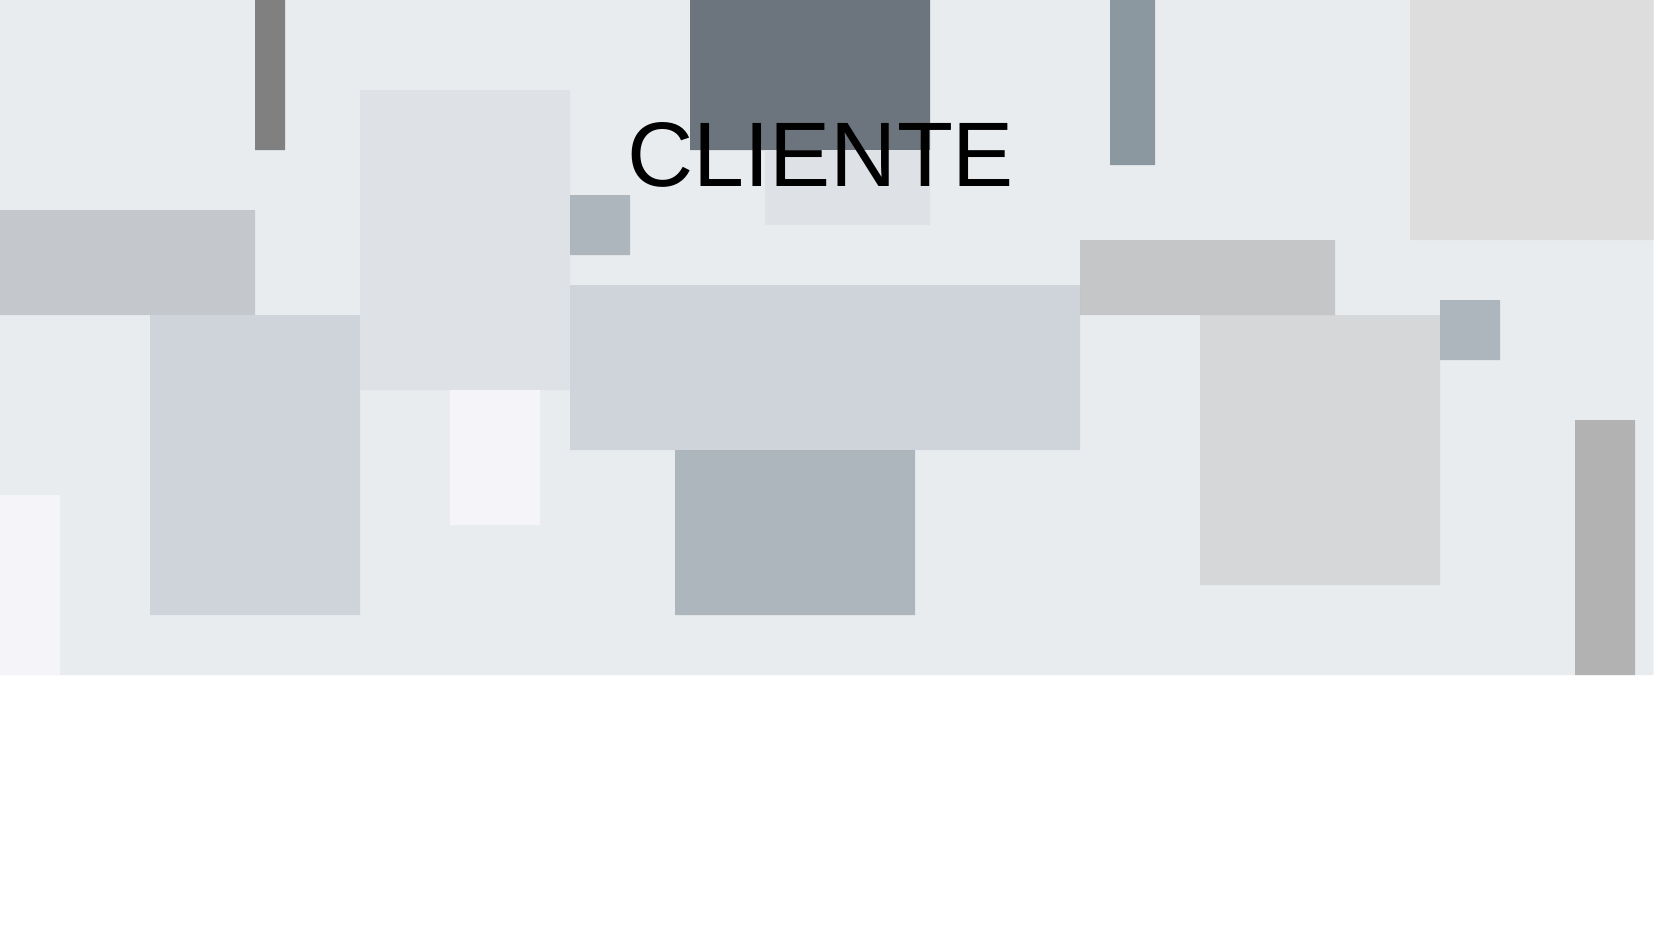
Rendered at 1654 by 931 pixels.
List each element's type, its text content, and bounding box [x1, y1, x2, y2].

title CLIENTE [76, 76, 1565, 233]
